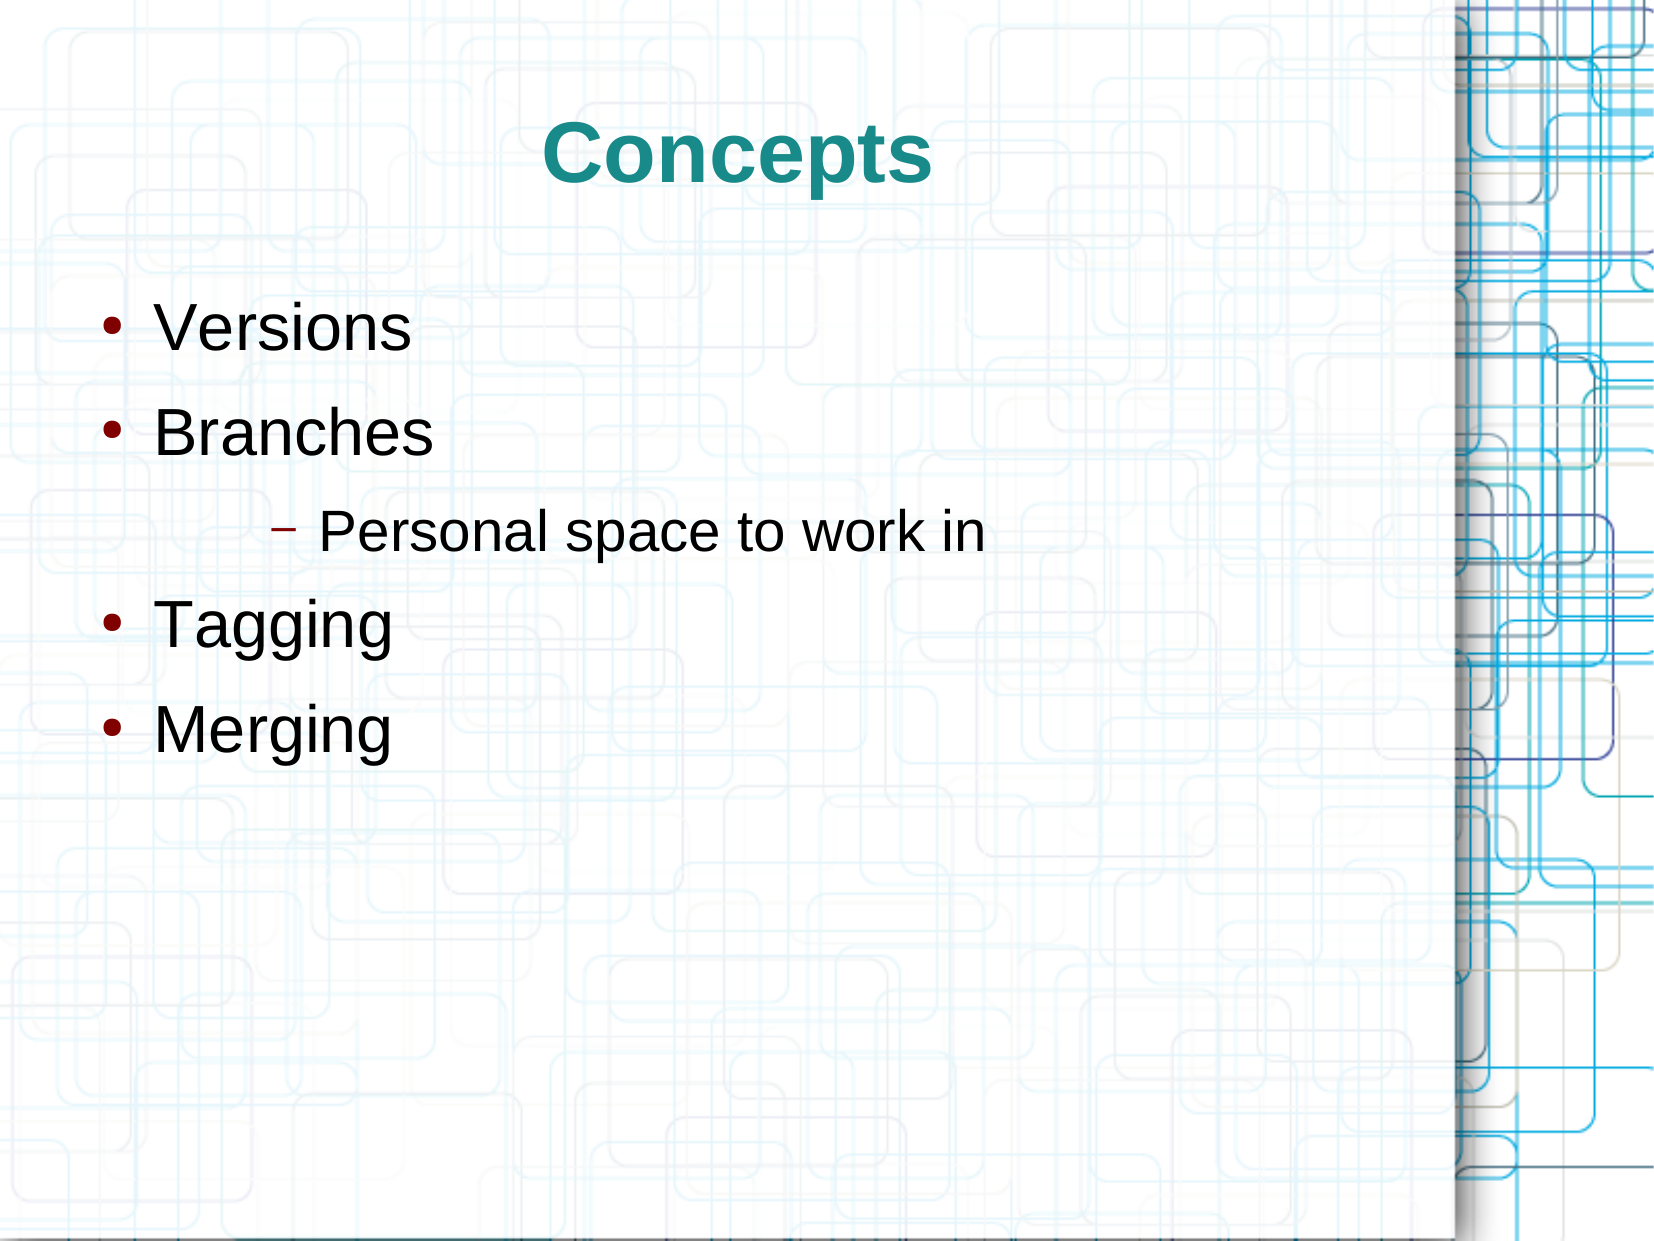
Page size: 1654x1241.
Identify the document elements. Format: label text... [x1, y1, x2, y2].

title Concepts [59, 49, 1418, 257]
picture [0, 0, 1654, 1241]
list Versions Branches Personal space to work in Tagging Merging [82, 290, 1538, 1010]
